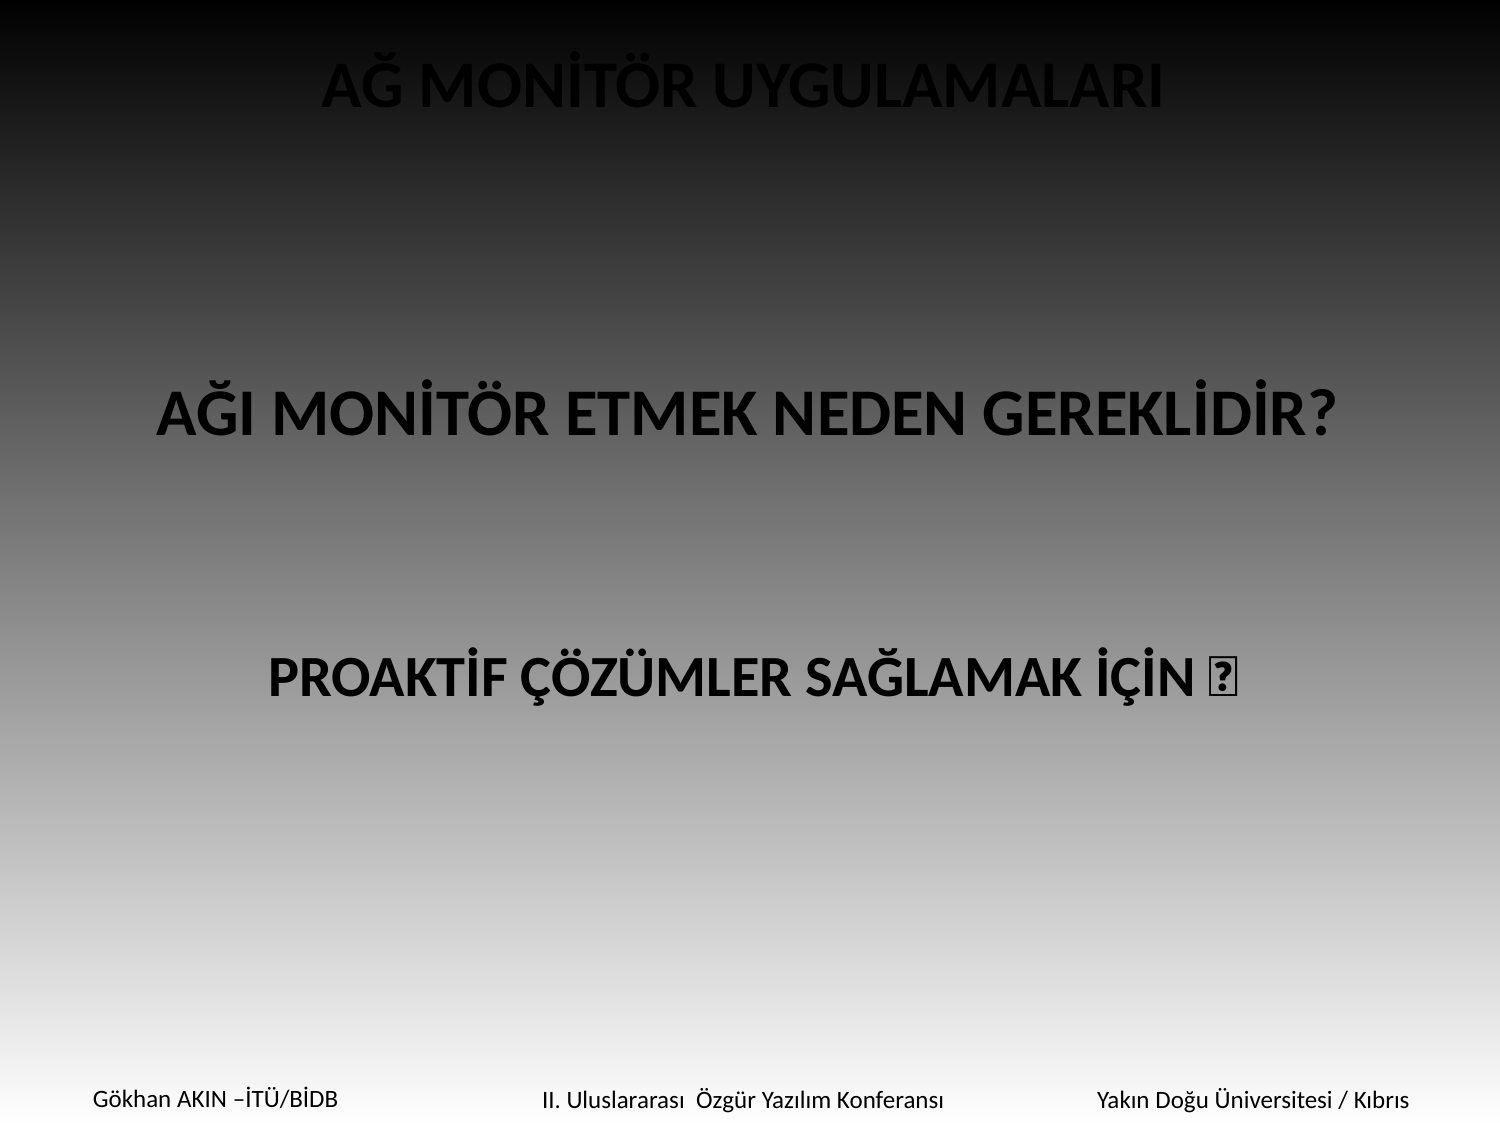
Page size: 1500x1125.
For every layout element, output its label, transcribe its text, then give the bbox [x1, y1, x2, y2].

text_box AĞ MONİTÖR UYGULAMALARI [76, 33, 1412, 129]
text_box AĞI MONİTÖR ETMEK NEDEN GEREKLİDİR? [141, 361, 1355, 457]
text_box PROAKTİF ÇÖZÜMLER SAĞLAMAK İÇİN  [253, 630, 1254, 716]
